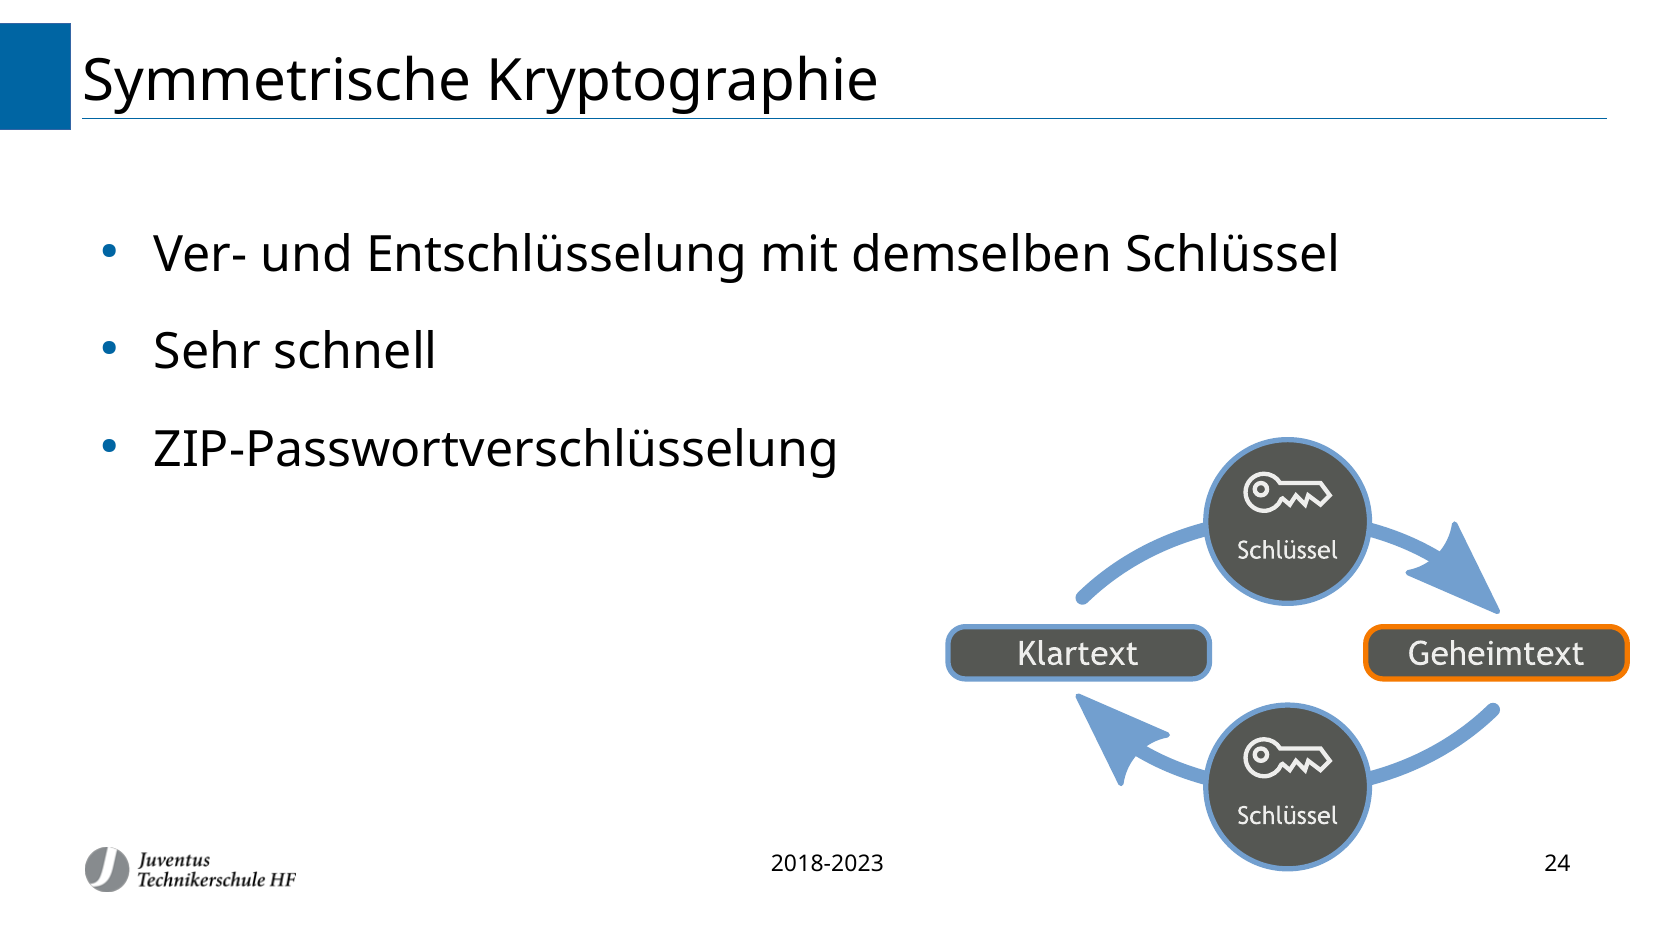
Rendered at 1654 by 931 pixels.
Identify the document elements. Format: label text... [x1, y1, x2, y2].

picture [85, 847, 296, 892]
title Symmetrische Kryptographie [82, 37, 1571, 119]
list Ver- und Entschlüsselung mit demselben Schlüssel Sehr schnell ZIP-Passwortverschlüsselung [82, 217, 1571, 758]
picture [945, 437, 1630, 872]
